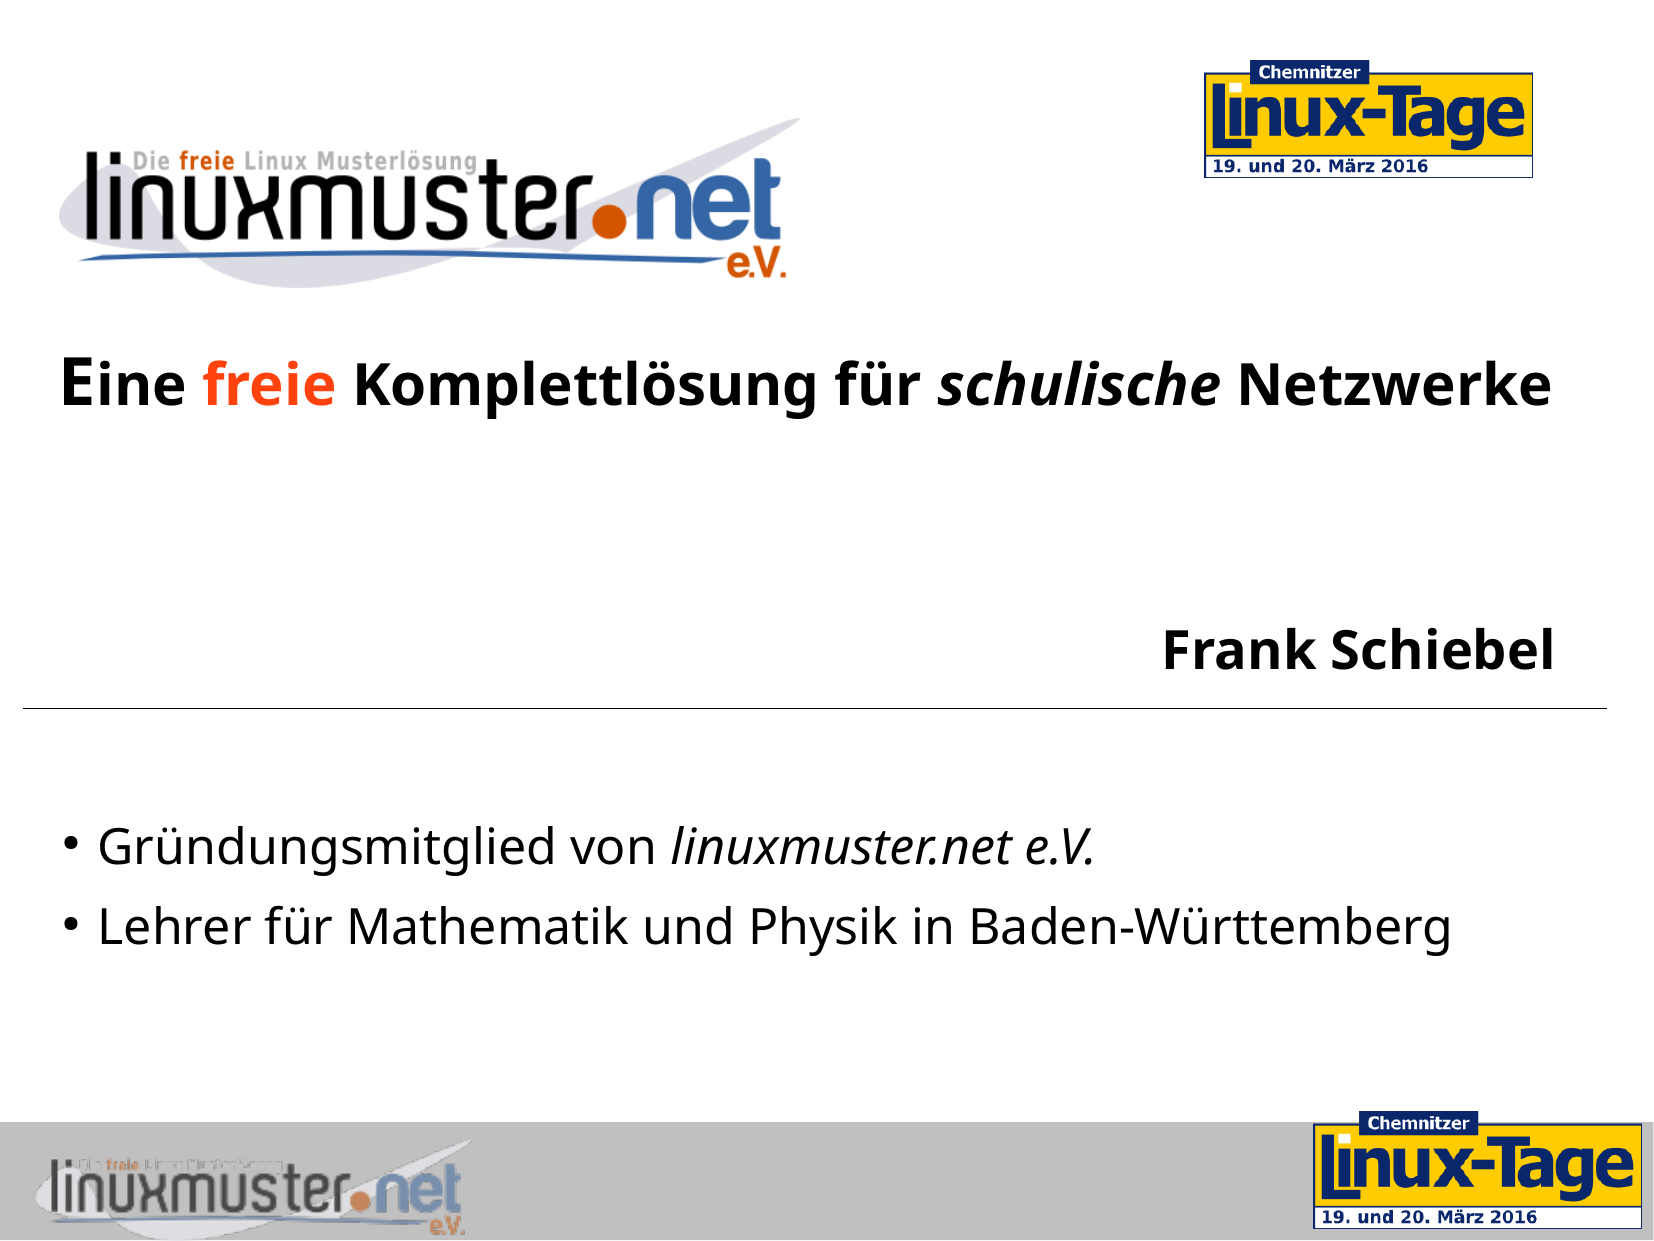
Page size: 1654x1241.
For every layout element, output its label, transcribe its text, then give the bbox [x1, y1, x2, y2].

text_box Frank Schiebel Gründungsmitglied von linuxmuster.net e.V. Lehrer für Mathematik und Physik in Baden-Württemberg [47, 709, 1571, 994]
picture [1313, 1111, 1642, 1229]
picture [59, 118, 800, 288]
picture [1204, 60, 1533, 178]
picture [36, 1140, 473, 1241]
title Eine freie Komplettlösung für schulische Netzwerke [59, 85, 1607, 493]
text_box Frank Schiebel Gründungsmitglied von linuxmuster.net e.V. Lehrer für Mathematik und Physik in Baden-Württemberg [47, 604, 1571, 708]
